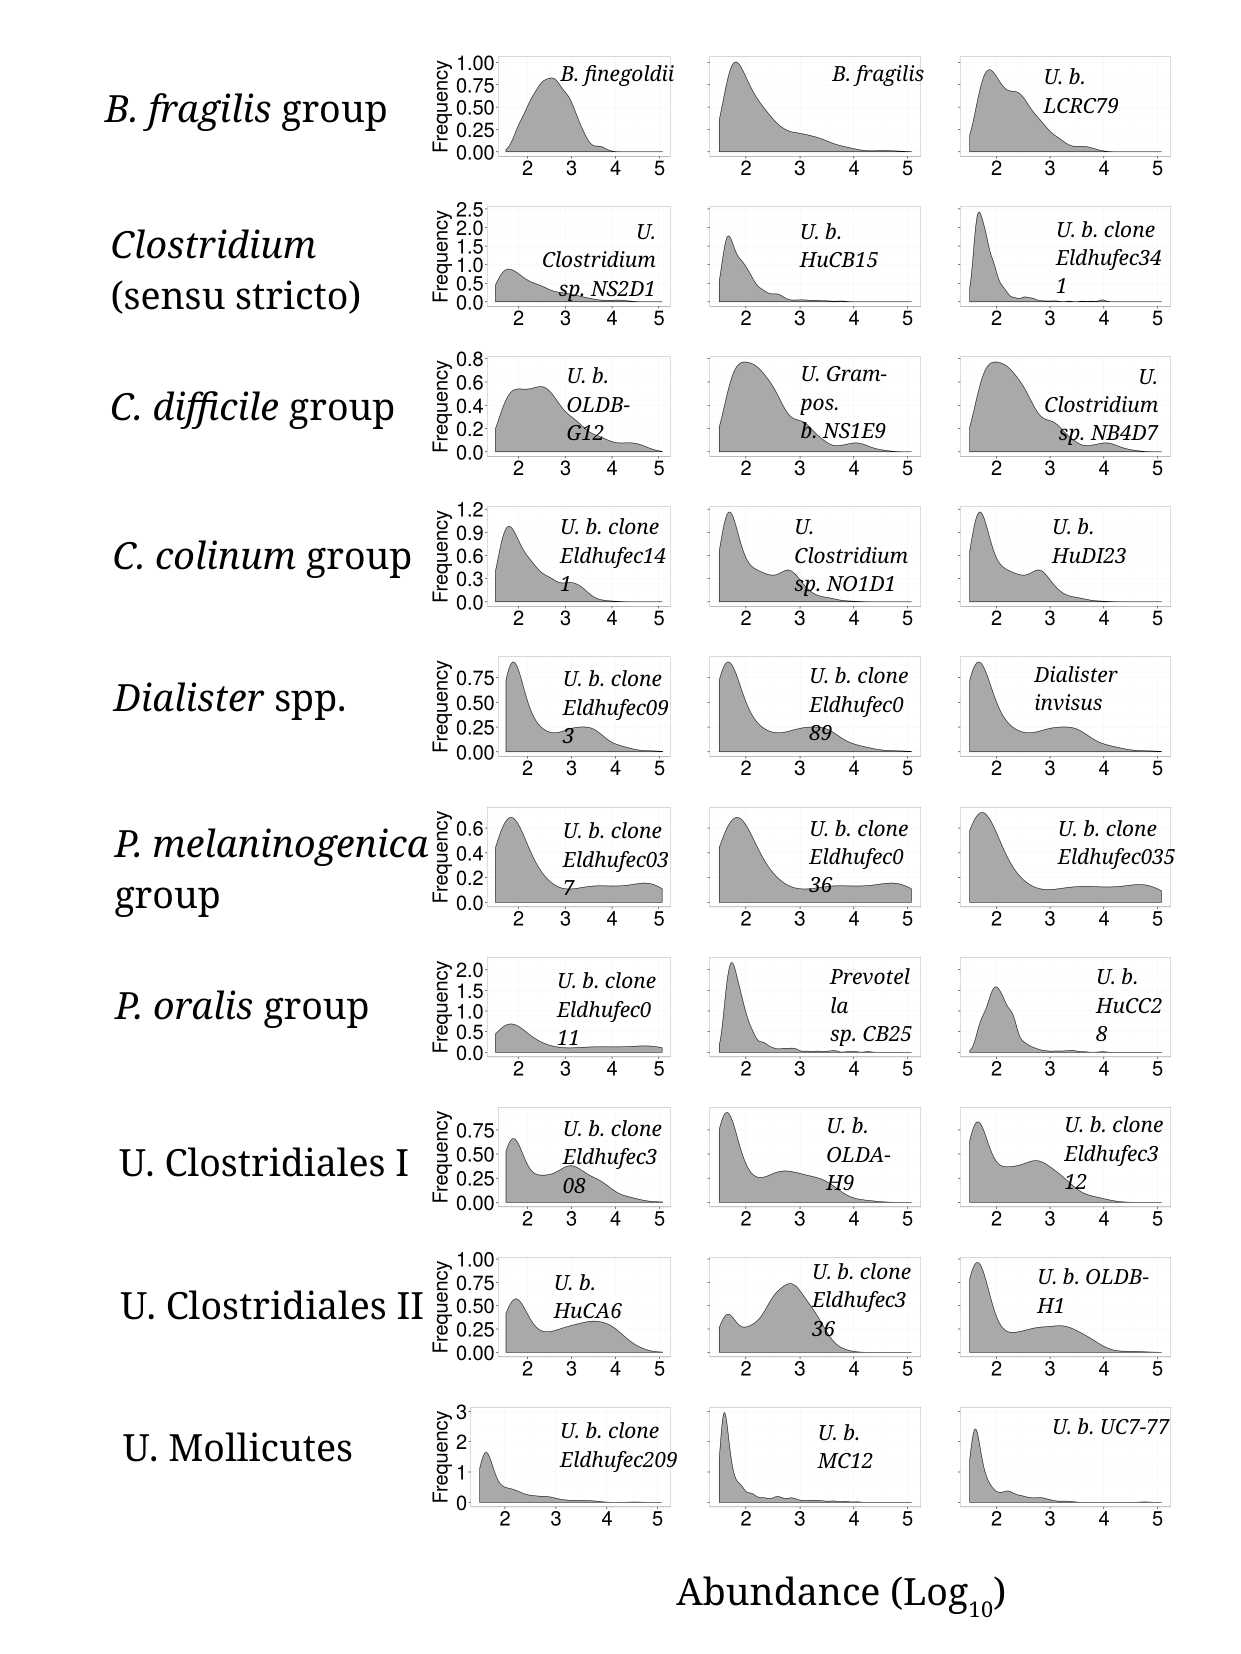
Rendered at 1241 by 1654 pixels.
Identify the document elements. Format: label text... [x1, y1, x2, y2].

text_box U. b. clone Eldhufec036 [794, 806, 930, 868]
text_box B. fragilis [817, 52, 927, 91]
text_box U. b. clone Eldhufec037 [548, 809, 691, 871]
text_box U. b. clone Eldhufec141 [545, 505, 691, 567]
text_box U. b. HuDI23 [1037, 505, 1182, 544]
text_box U. b. clone Eldhufec011 [542, 959, 678, 1021]
text_box U. b. clone Eldhufec035 [1043, 806, 1209, 868]
picture [420, 39, 1171, 1540]
text_box B. finegoldii [545, 52, 673, 91]
text_box Dialister invisus [1019, 652, 1185, 691]
text_box U. Clostridium sp. NS2D1 [527, 210, 681, 271]
text_box U. Clostridiales II [105, 1271, 399, 1328]
text_box U. b. clone Eldhufec336 [797, 1250, 931, 1311]
text_box C. colinum group [97, 522, 380, 579]
text_box U. b. HuCC28 [1081, 955, 1187, 1017]
text_box P. melaninogenica group [99, 810, 407, 908]
text_box U. Clostridium sp. NB4D7 [1029, 354, 1195, 416]
text_box U. b. clone Eldhufec312 [1049, 1103, 1185, 1165]
text_box U. Clostridiales I [104, 1128, 386, 1186]
text_box U. Clostridium sp. NO1D1 [779, 505, 931, 567]
text_box Clostridium (sensu stricto) [95, 210, 331, 309]
text_box U. b. OLDB-H1 [1022, 1255, 1188, 1294]
text_box Dialister spp. [98, 663, 322, 721]
text_box U. b. HuCA6 [539, 1260, 681, 1299]
text_box U. b. UC7-77 [1037, 1405, 1195, 1444]
text_box U. b. MC12 [803, 1410, 931, 1449]
text_box U. b. clone Eldhufec308 [548, 1106, 684, 1168]
text_box Abundance (Log10) [661, 1557, 973, 1624]
text_box Prevotella sp. CB25 [815, 955, 931, 1017]
text_box B. fragilis group [89, 75, 359, 132]
text_box U. b. clone Eldhufec209 [545, 1409, 711, 1471]
text_box U. b. clone Eldhufec093 [548, 657, 691, 719]
text_box U. b. clone Eldhufec089 [794, 654, 931, 715]
text_box C. difficile group [95, 372, 367, 430]
text_box U. b. HuCB15 [784, 210, 935, 248]
text_box U. b. OLDA-H9 [811, 1104, 932, 1165]
text_box U. Mollicutes [108, 1413, 339, 1470]
text_box U. b. LCRC79 [1028, 55, 1176, 94]
text_box U. b. OLDB-G12 [551, 354, 676, 415]
text_box U. Gram-pos. b. NS1E9 [785, 352, 927, 414]
text_box P. oralis group [100, 971, 346, 1029]
text_box U. b. clone Eldhufec341 [1041, 207, 1178, 269]
